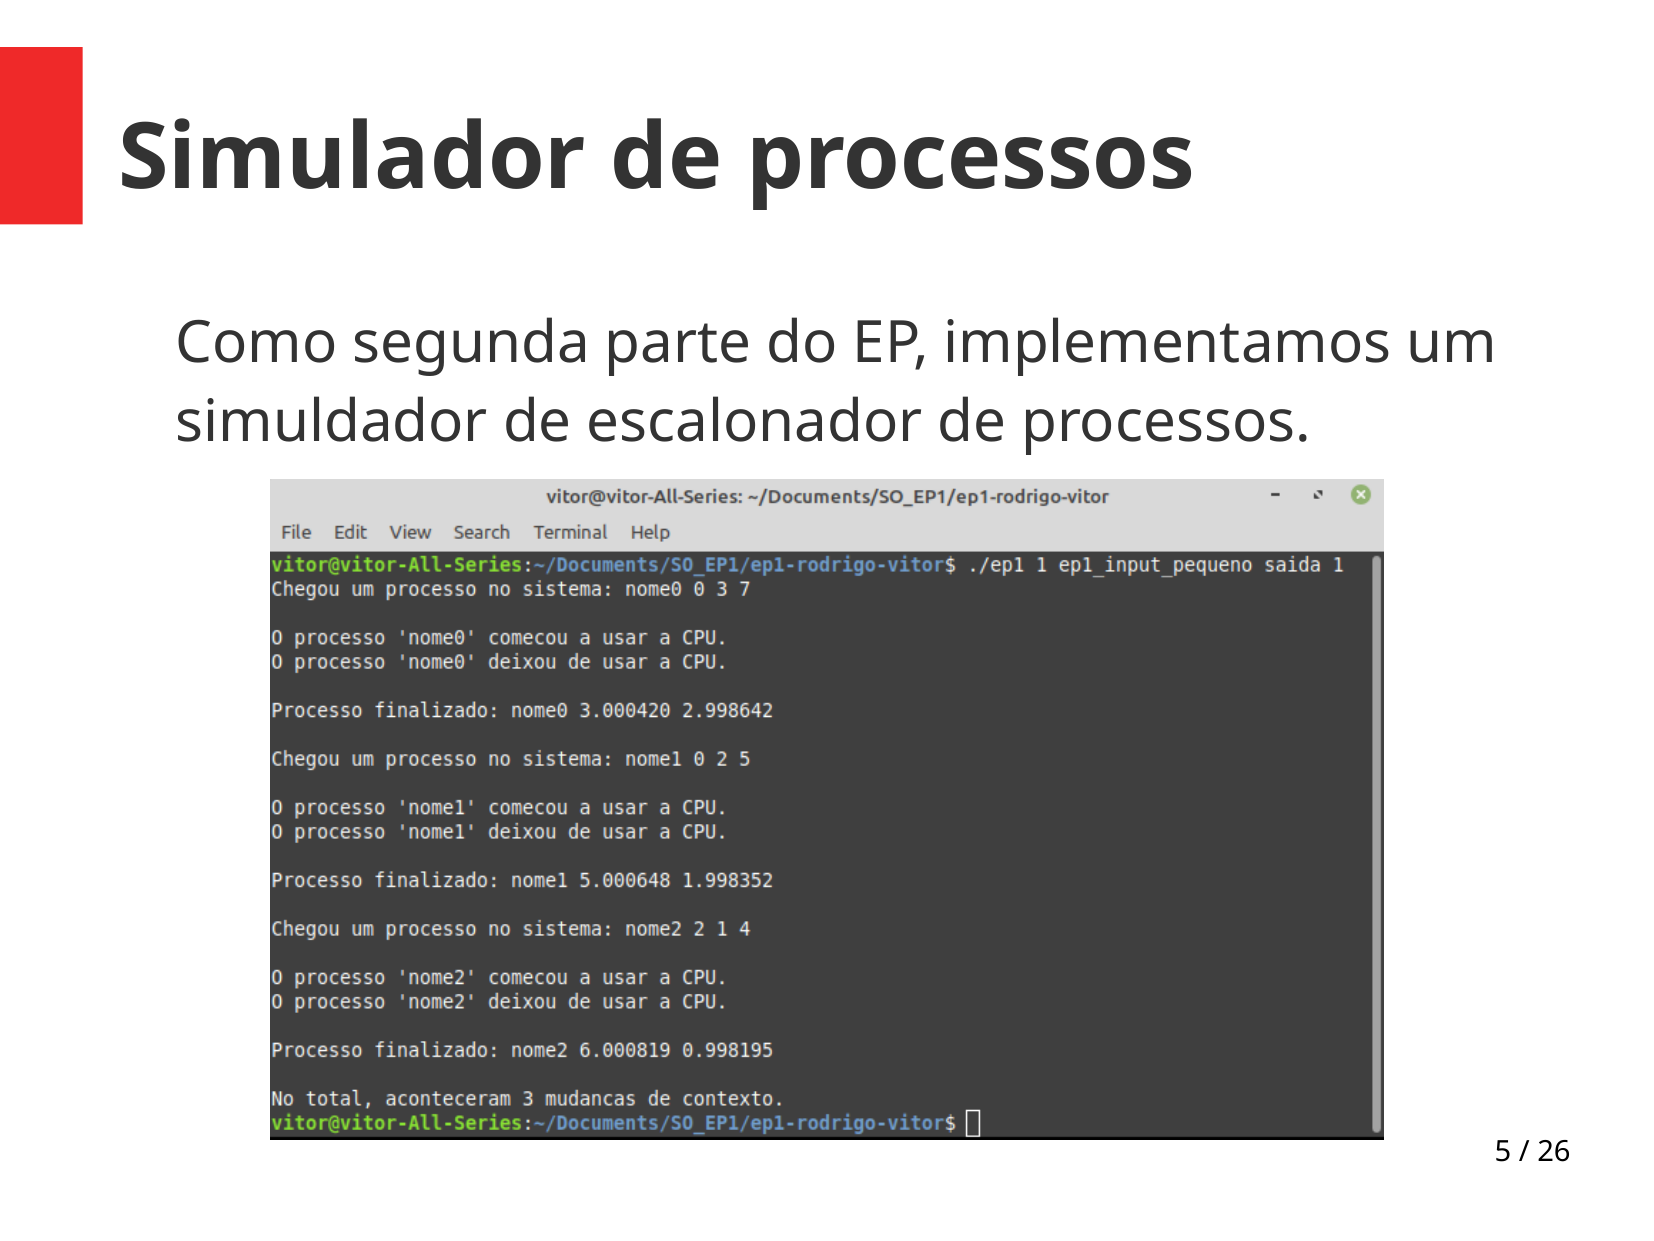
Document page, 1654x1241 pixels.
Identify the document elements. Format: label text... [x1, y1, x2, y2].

title Simulador de processos [118, 49, 1571, 257]
list Como segunda parte do EP, implementamos um simuldador de escalonador de processos. [105, 300, 1523, 496]
picture [270, 479, 1384, 1141]
